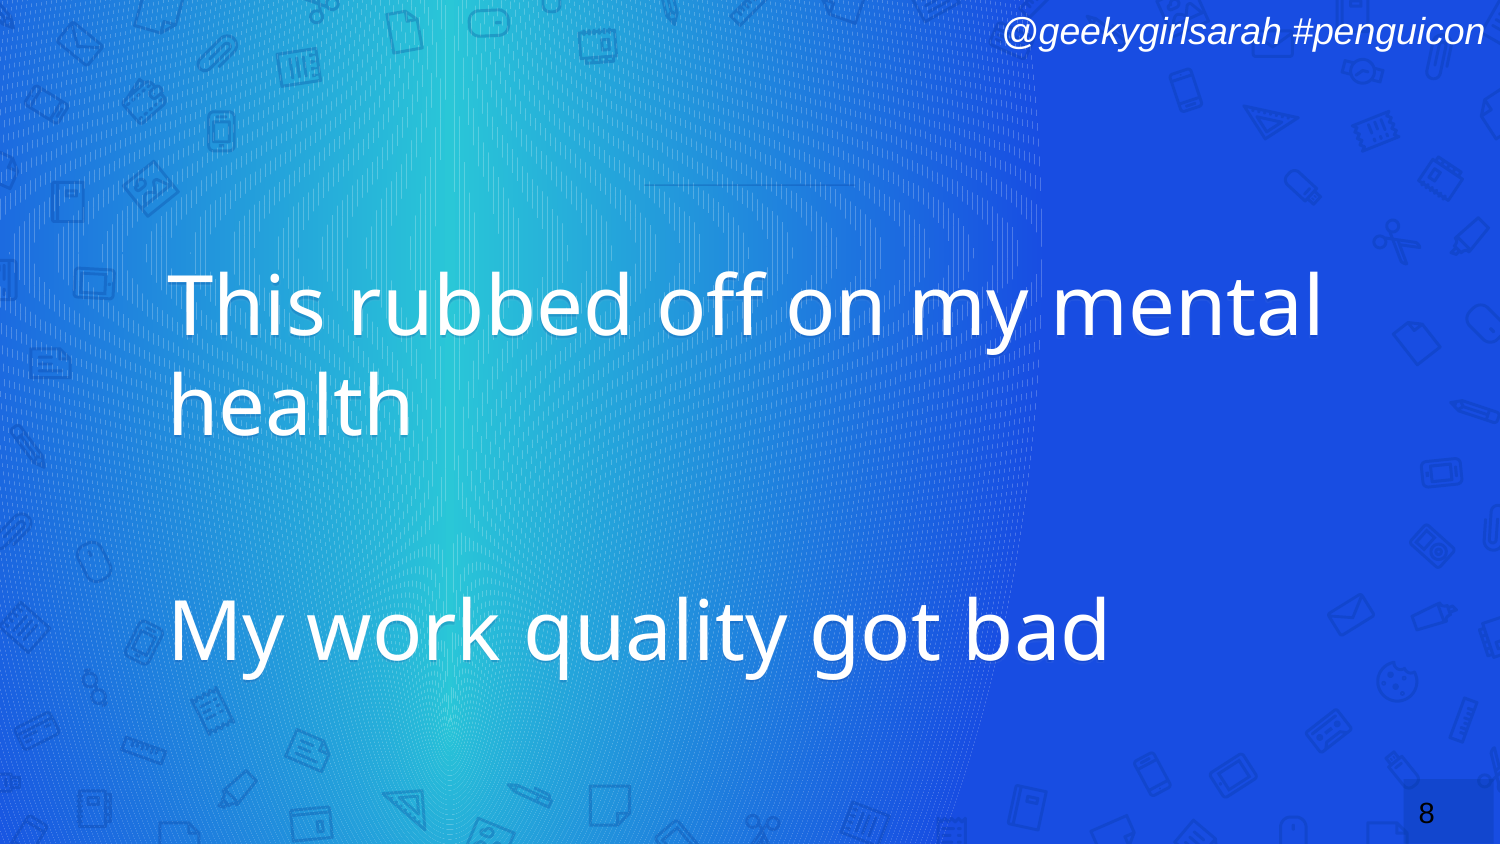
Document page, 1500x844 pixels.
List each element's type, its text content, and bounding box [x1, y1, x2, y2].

slide_number <number> [1403, 779, 1494, 844]
list This rubbed off on my mental health My work quality got bad [139, 237, 1361, 780]
